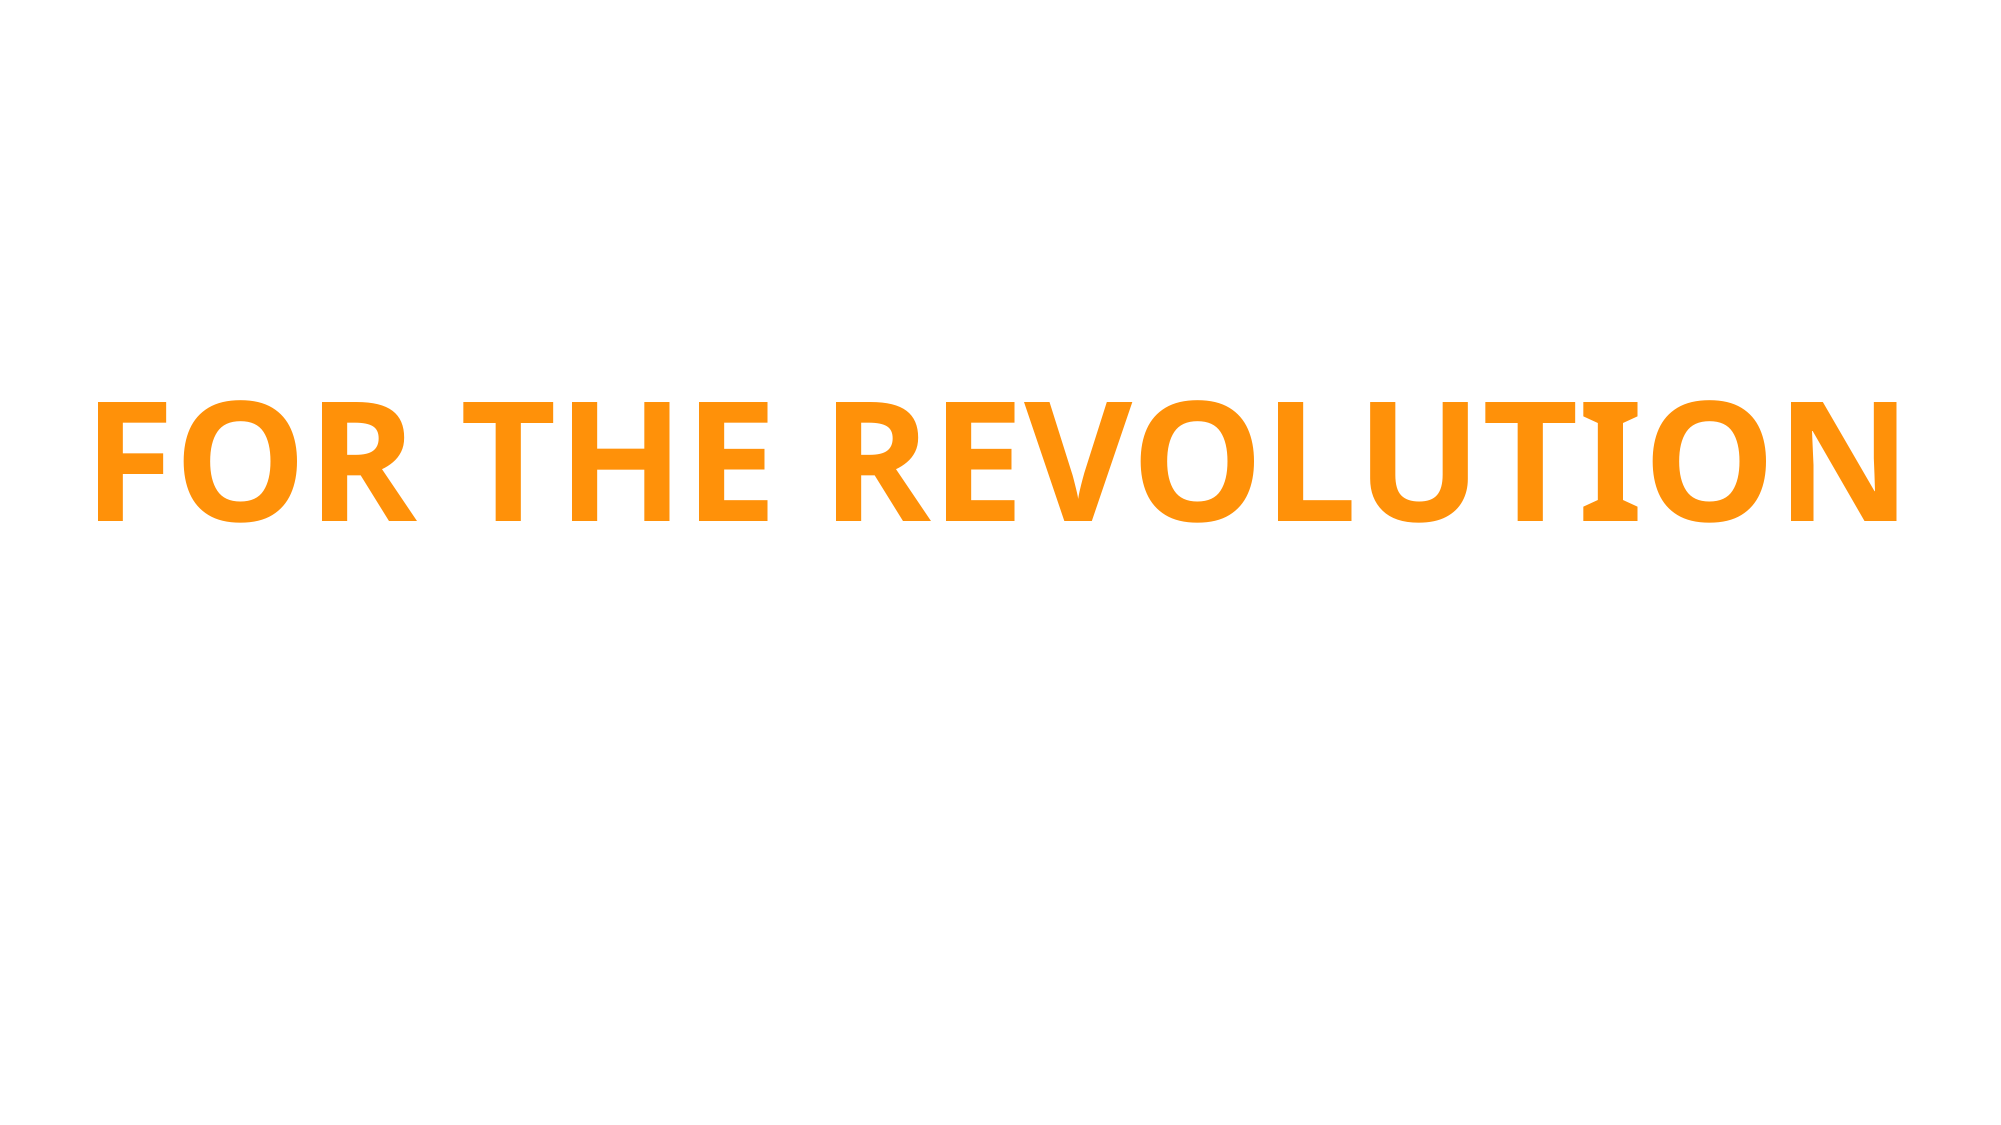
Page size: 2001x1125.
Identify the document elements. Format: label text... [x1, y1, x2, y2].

text_box FOR THE REVOLUTION [11, 173, 1985, 566]
